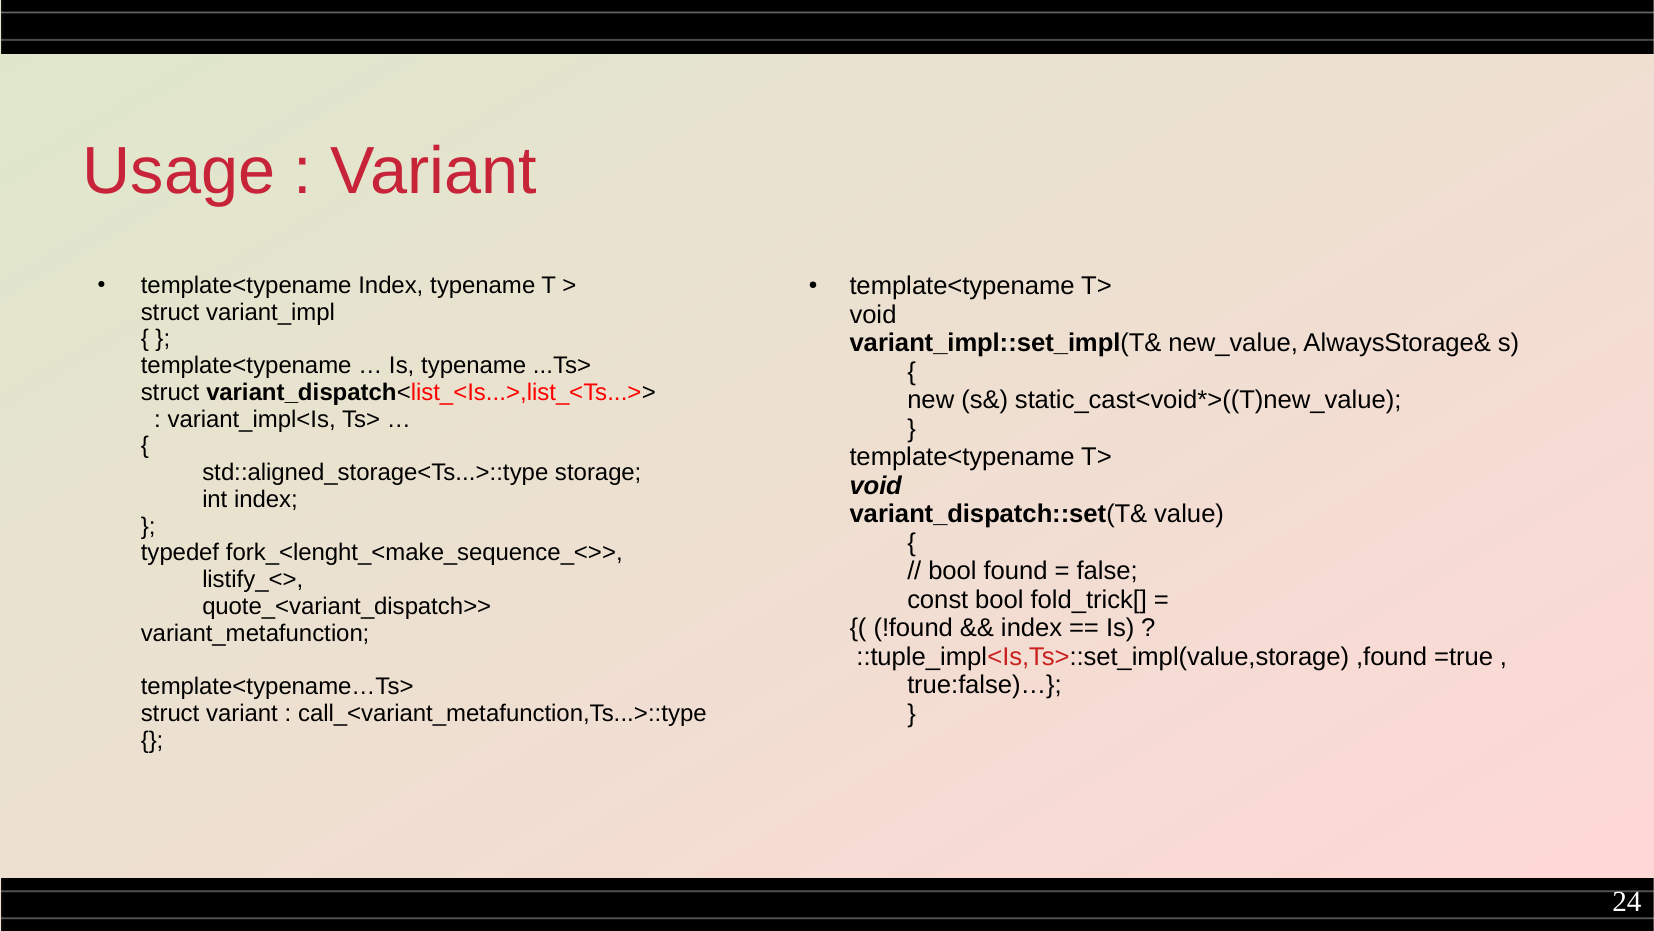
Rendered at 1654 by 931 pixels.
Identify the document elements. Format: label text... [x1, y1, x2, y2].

picture [1, 0, 1654, 54]
list template<typename T> void variant_impl::set_impl(T& new_value, AlwaysStorage& s) { new (s&) static_cast<void*>((T)new_value); } template<typename T> void variant_dispatch::set(T& value) { // bool found = false; const bool fold_trick[] = {( (!found && index == Is) ? ::tuple_impl<Is,Ts>::set_impl(value,storage) ,found =true , true:false)…}; } [795, 271, 1572, 758]
title Usage : Variant [82, 92, 1571, 249]
picture [1, 878, 1654, 931]
list template<typename Index, typename T > struct variant_impl { }; template<typename … Is, typename ...Ts> struct variant_dispatch<list_<Is...>,list_<Ts...>> : variant_impl<Is, Ts> … { std::aligned_storage<Ts...>::type storage; int index; }; typedef fork_<lenght_<make_sequence_<>>, listify_<>, quote_<variant_dispatch>> variant_metafunction; template<typename…Ts> struct variant : call_<variant_metafunction,Ts...>::type {}; [82, 271, 795, 758]
